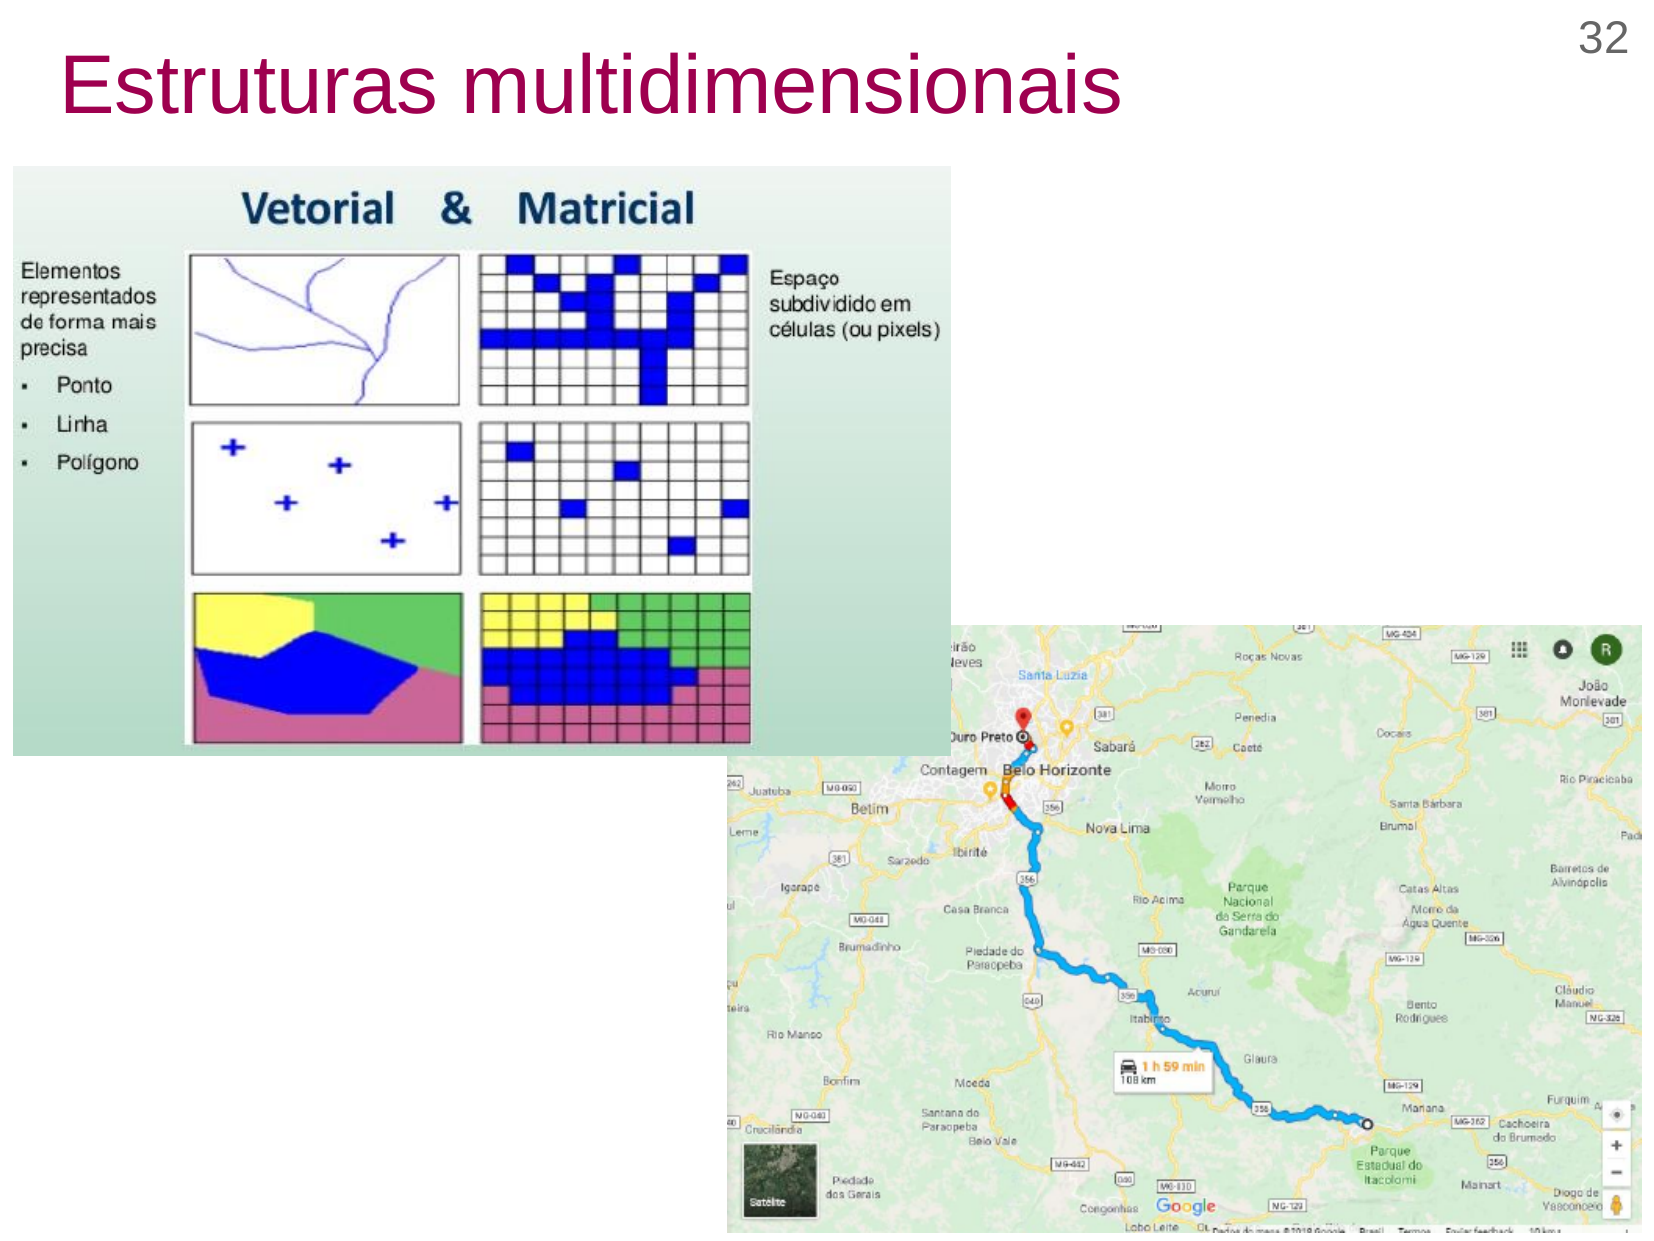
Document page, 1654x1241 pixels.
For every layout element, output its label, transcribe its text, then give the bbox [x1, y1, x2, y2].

title Estruturas multidimensionais [59, 29, 1595, 148]
picture [13, 166, 1642, 1233]
